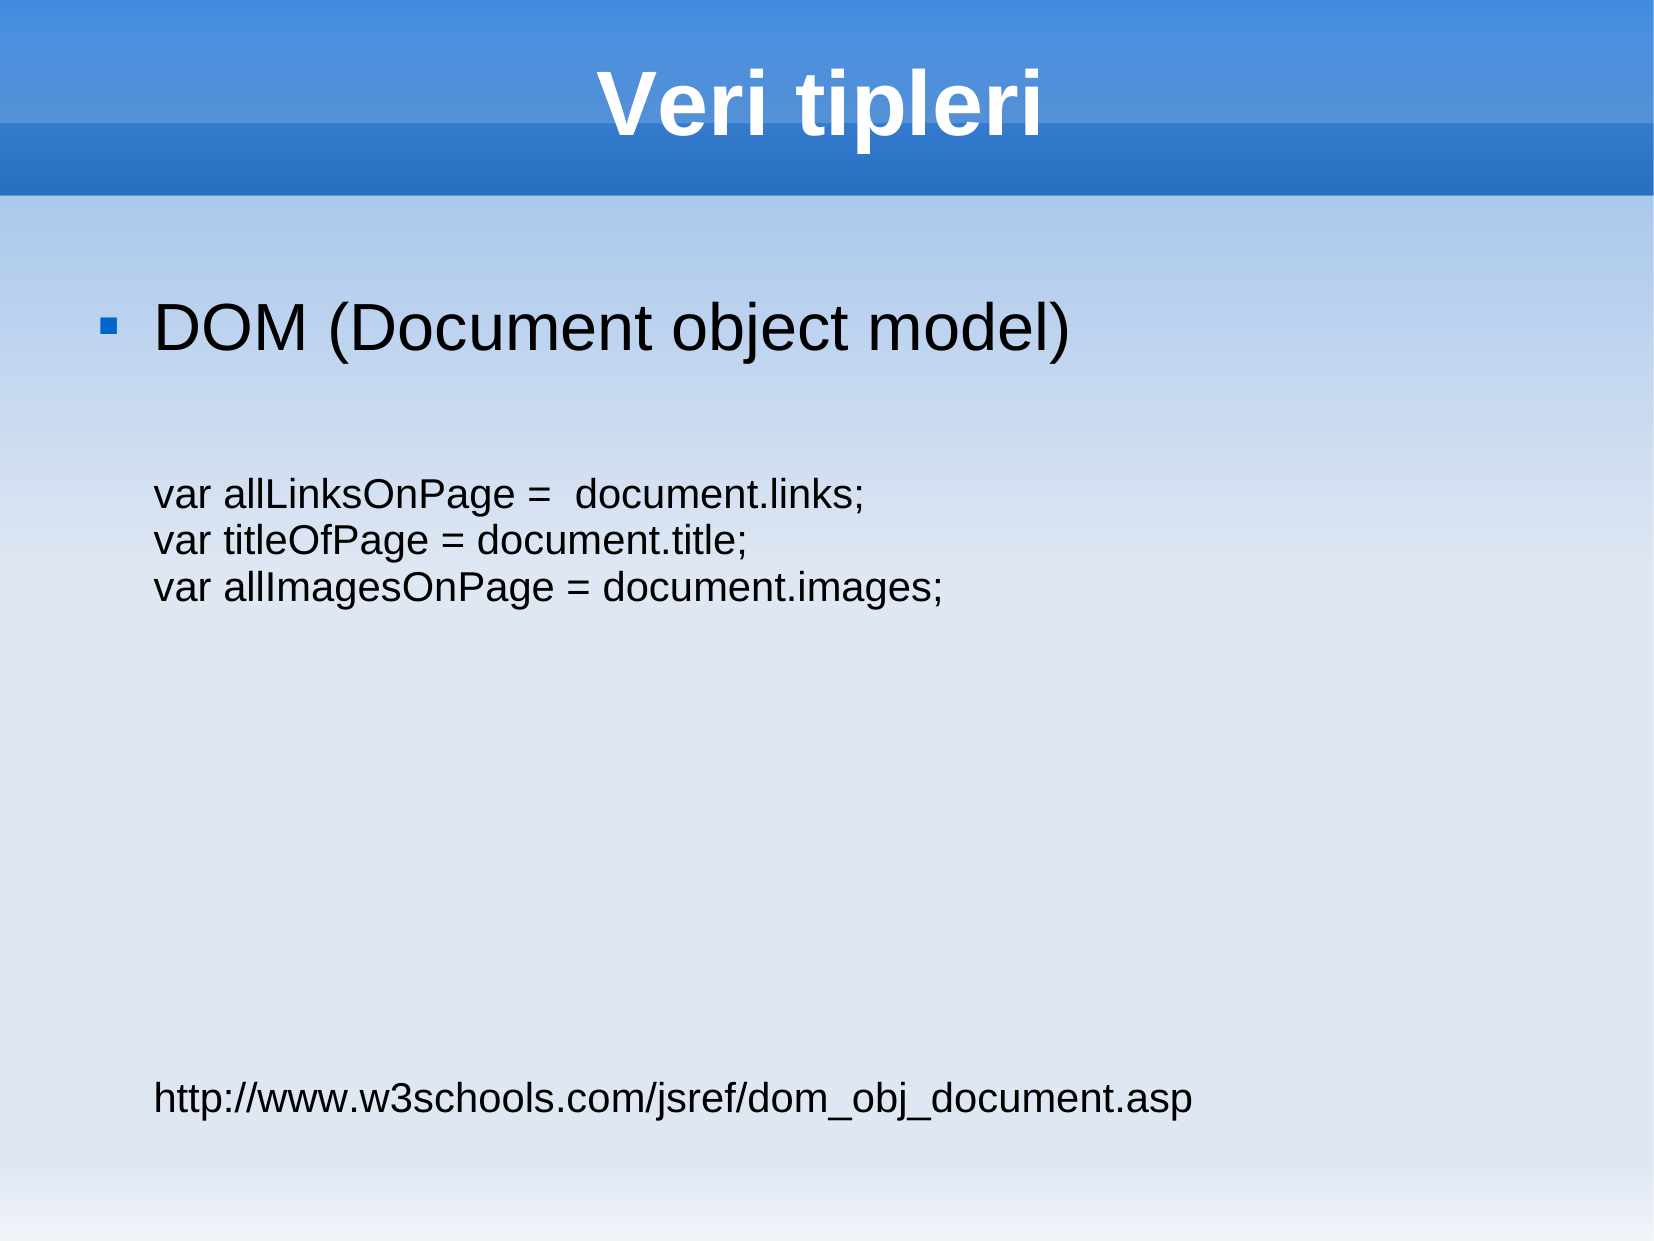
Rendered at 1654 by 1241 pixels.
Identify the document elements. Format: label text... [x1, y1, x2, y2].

picture [0, 0, 1654, 1241]
list DOM (Document object model) var allLinksOnPage = document.links; var titleOfPage = document.title; var allImagesOnPage = document.images; http://www.w3schools.com/jsref/dom_obj_document.asp [82, 290, 1571, 1122]
title Veri tipleri [76, 7, 1565, 200]
